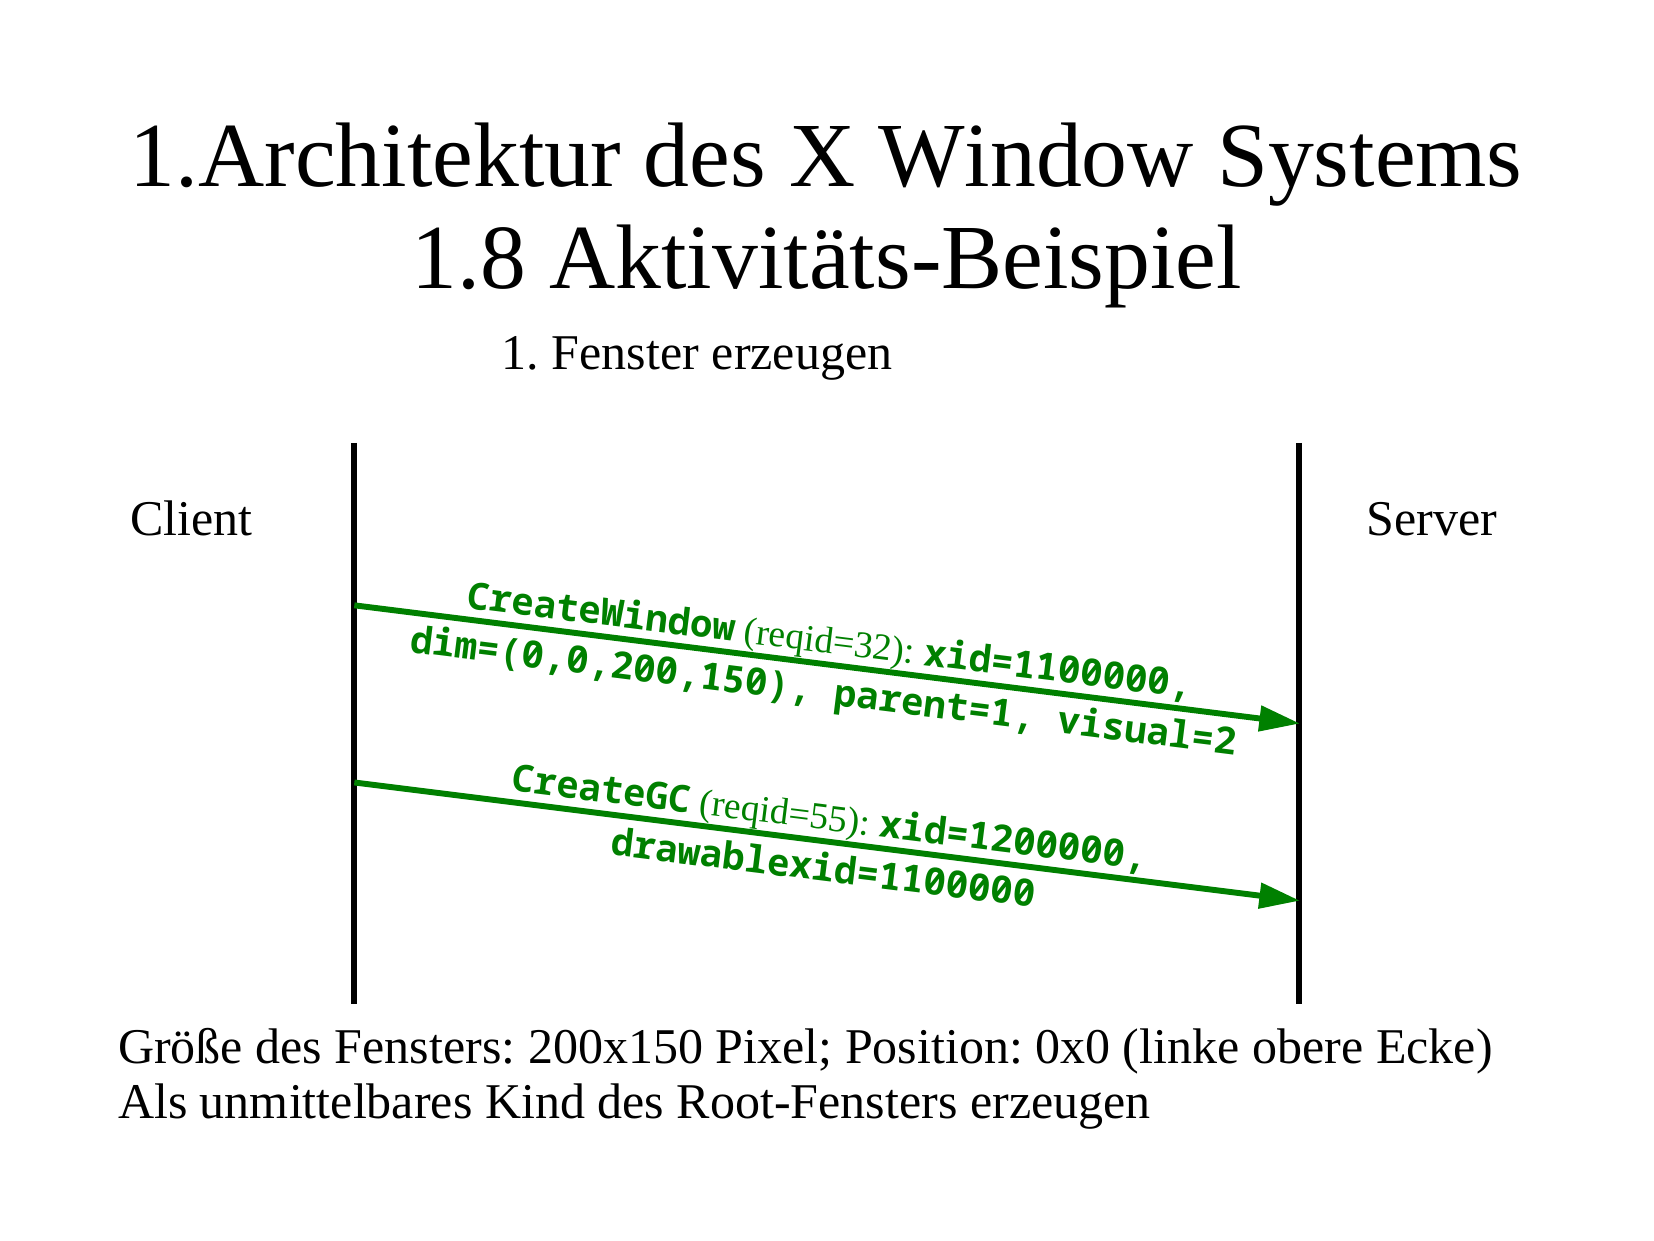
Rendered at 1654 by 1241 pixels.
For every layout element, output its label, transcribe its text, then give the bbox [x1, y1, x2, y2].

text_box Server [1343, 490, 1521, 547]
text_box Größe des Fensters: 200x150 Pixel; Position: 0x0 (linke obere Ecke) Als unmittelbares Kind des Root-Fensters erzeugen [118, 1018, 1565, 1170]
title 1.Architektur des X Window Systems 1.8 Aktivitäts-Beispiel [121, 102, 1534, 311]
text_box Client [103, 490, 281, 547]
text_box 1. Fenster erzeugen [501, 324, 1181, 384]
